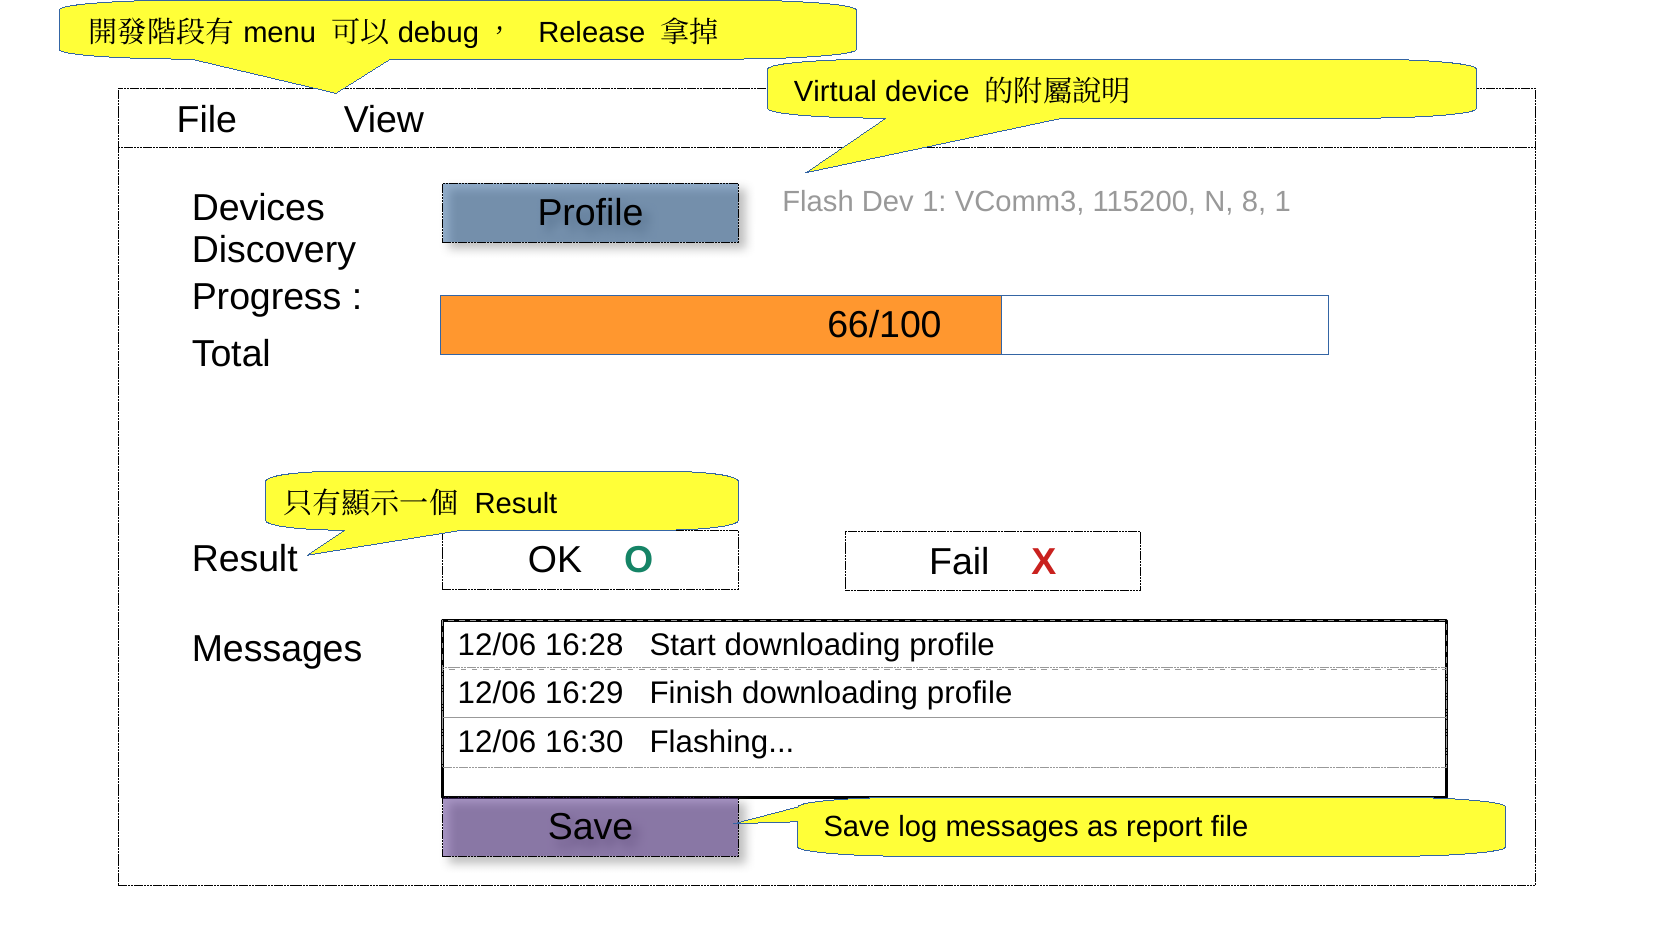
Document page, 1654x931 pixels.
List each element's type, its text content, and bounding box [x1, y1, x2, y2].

text_box Flash Dev 1: VComm3, 115200, N, 8, 1 [767, 177, 1418, 234]
text_box Profile [442, 183, 739, 243]
text_box View [295, 90, 473, 148]
text_box 12/06 16:30 Flashing... [442, 717, 1447, 768]
text_box 開發階段有menu 可以debug， Release 拿掉 [59, 0, 857, 94]
text_box Messages [177, 620, 414, 677]
text_box 12/06 16:29 Finish downloading profile [442, 667, 1447, 717]
text_box Result [177, 530, 414, 587]
text_box Fail X [845, 531, 1141, 591]
text_box Total [177, 324, 384, 395]
text_box 只有顯示一個 Result [265, 471, 739, 556]
text_box OK O [442, 530, 739, 590]
text_box 66/100 [440, 295, 1329, 355]
text_box Virtual device 的附屬說明 [767, 59, 1477, 173]
text_box Progress : [177, 267, 384, 324]
text_box File [118, 90, 295, 148]
text_box Devices Discovery [177, 179, 414, 279]
text_box 12/06 16:28 Start downloading profile [442, 620, 1447, 667]
text_box Save log messages as report file [733, 797, 1506, 857]
text_box Save [442, 797, 739, 857]
